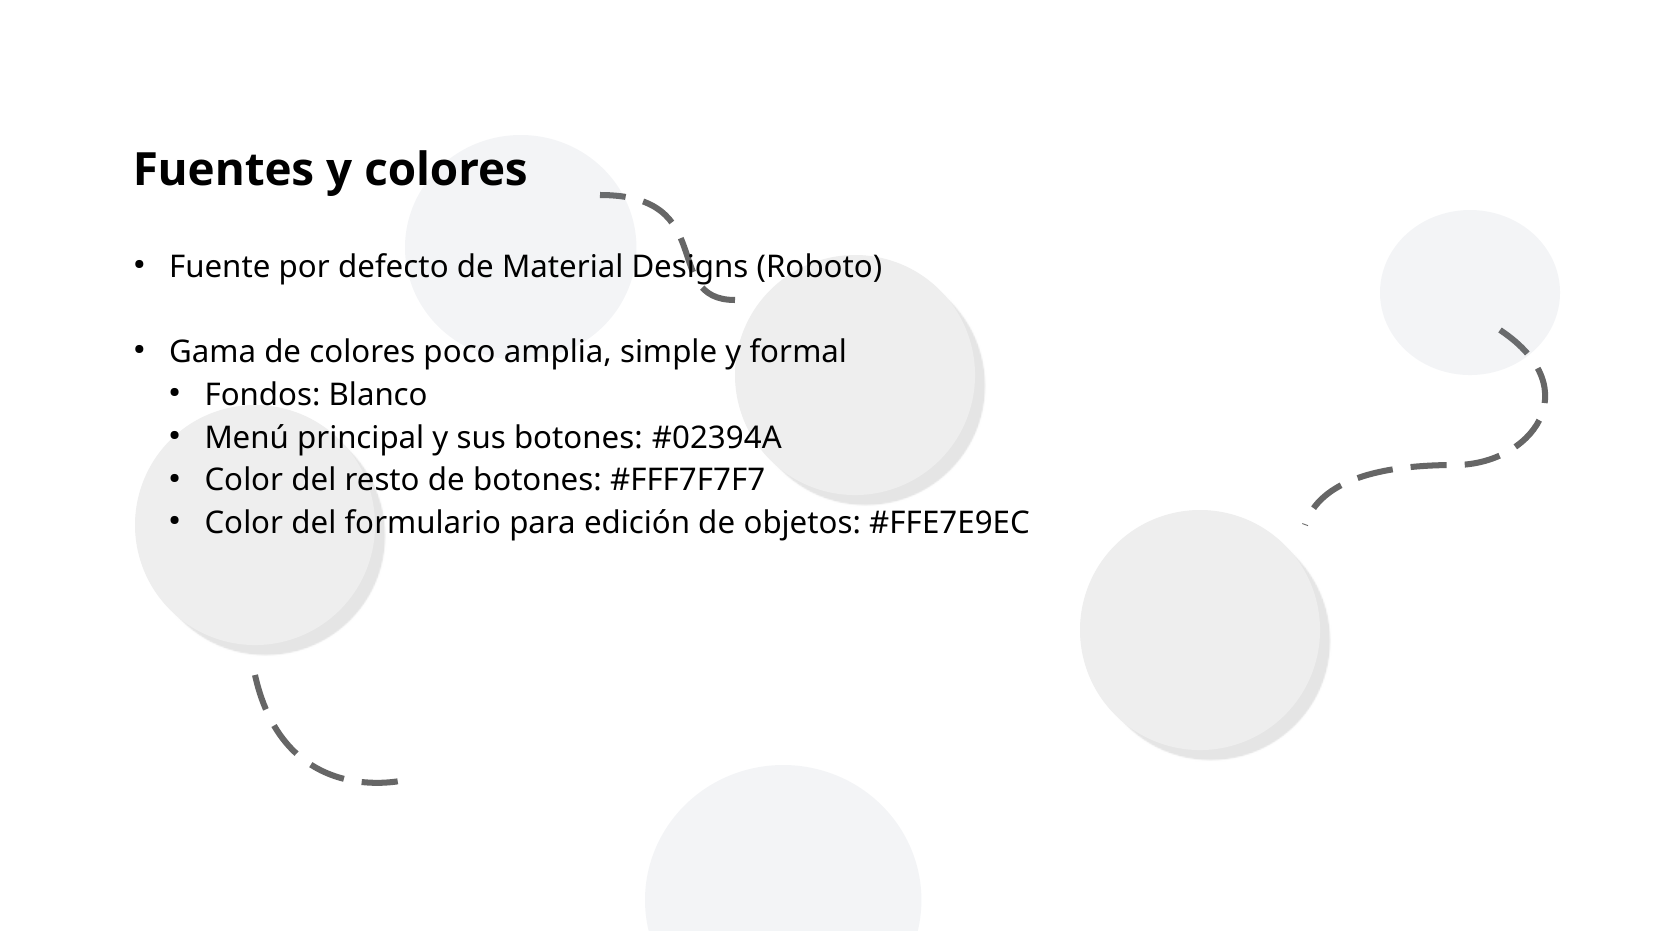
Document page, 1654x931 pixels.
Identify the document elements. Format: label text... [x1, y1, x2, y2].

text_box Fuentes y colores [118, 129, 704, 207]
text_box Fuente por defecto de Material Designs (Roboto) Gama de colores poco amplia, simple y formal Fondos: Blanco Menú principal y sus botones: #02394A Color del resto de botones: #FFF7F7F7 Color del formulario para edición de objetos: #FFE7E9EC [118, 236, 1107, 765]
